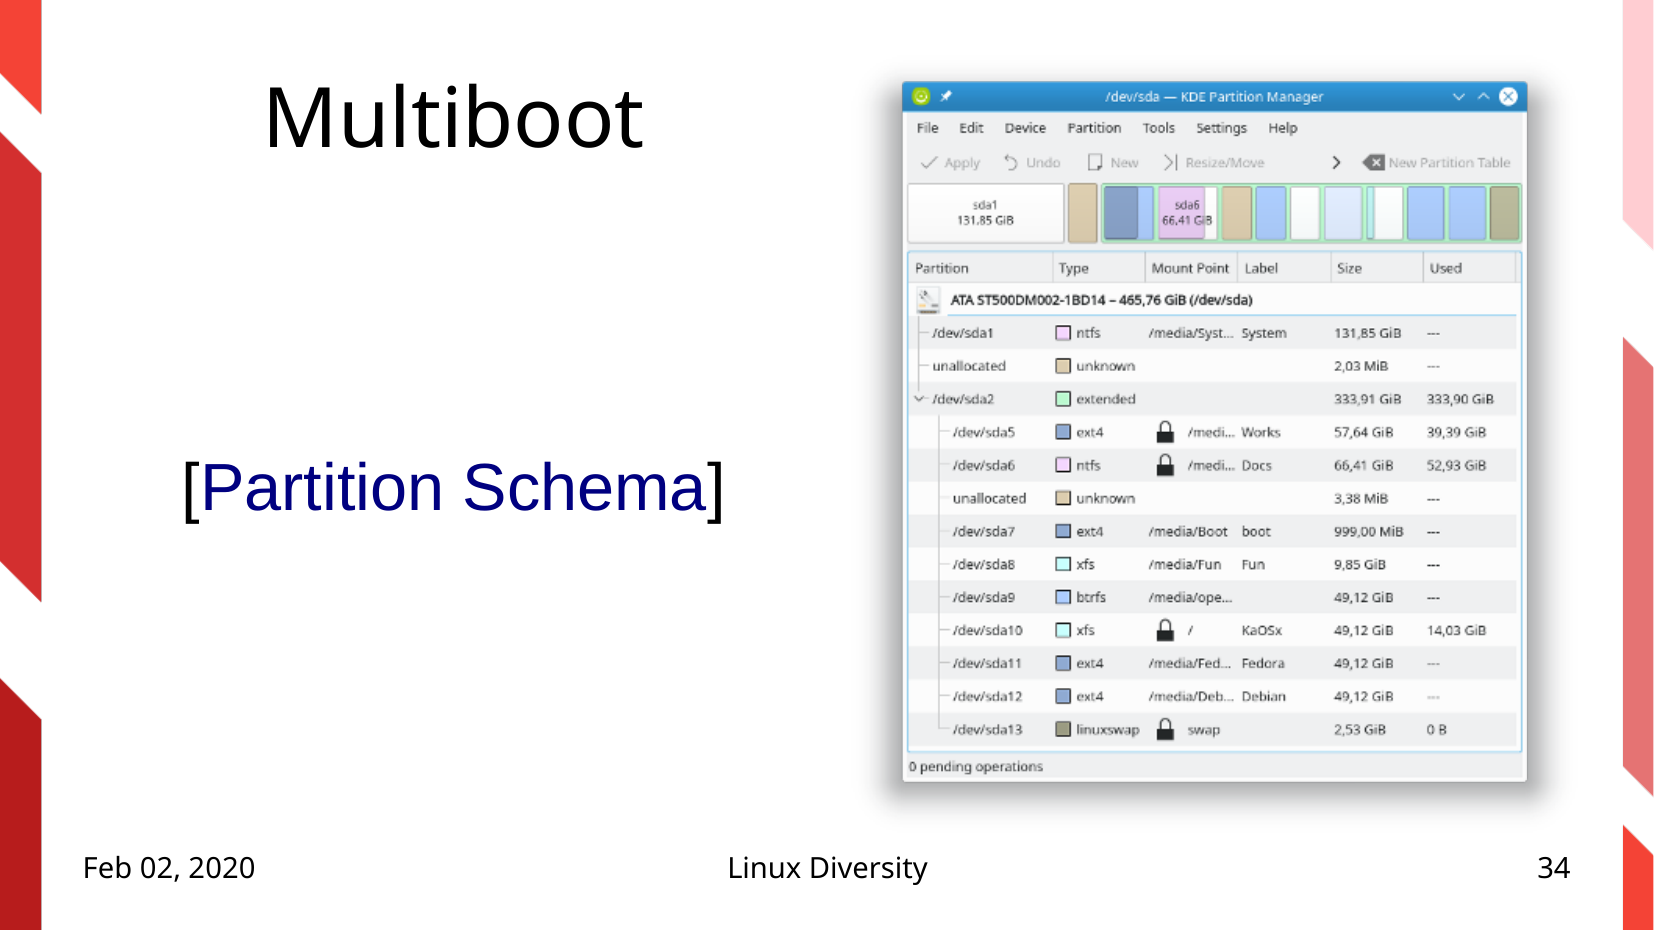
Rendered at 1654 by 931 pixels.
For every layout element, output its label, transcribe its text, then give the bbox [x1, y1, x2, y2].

title Multiboot [82, 37, 826, 193]
picture [0, 0, 1654, 930]
subtitle [Partition Schema] [82, 217, 826, 758]
